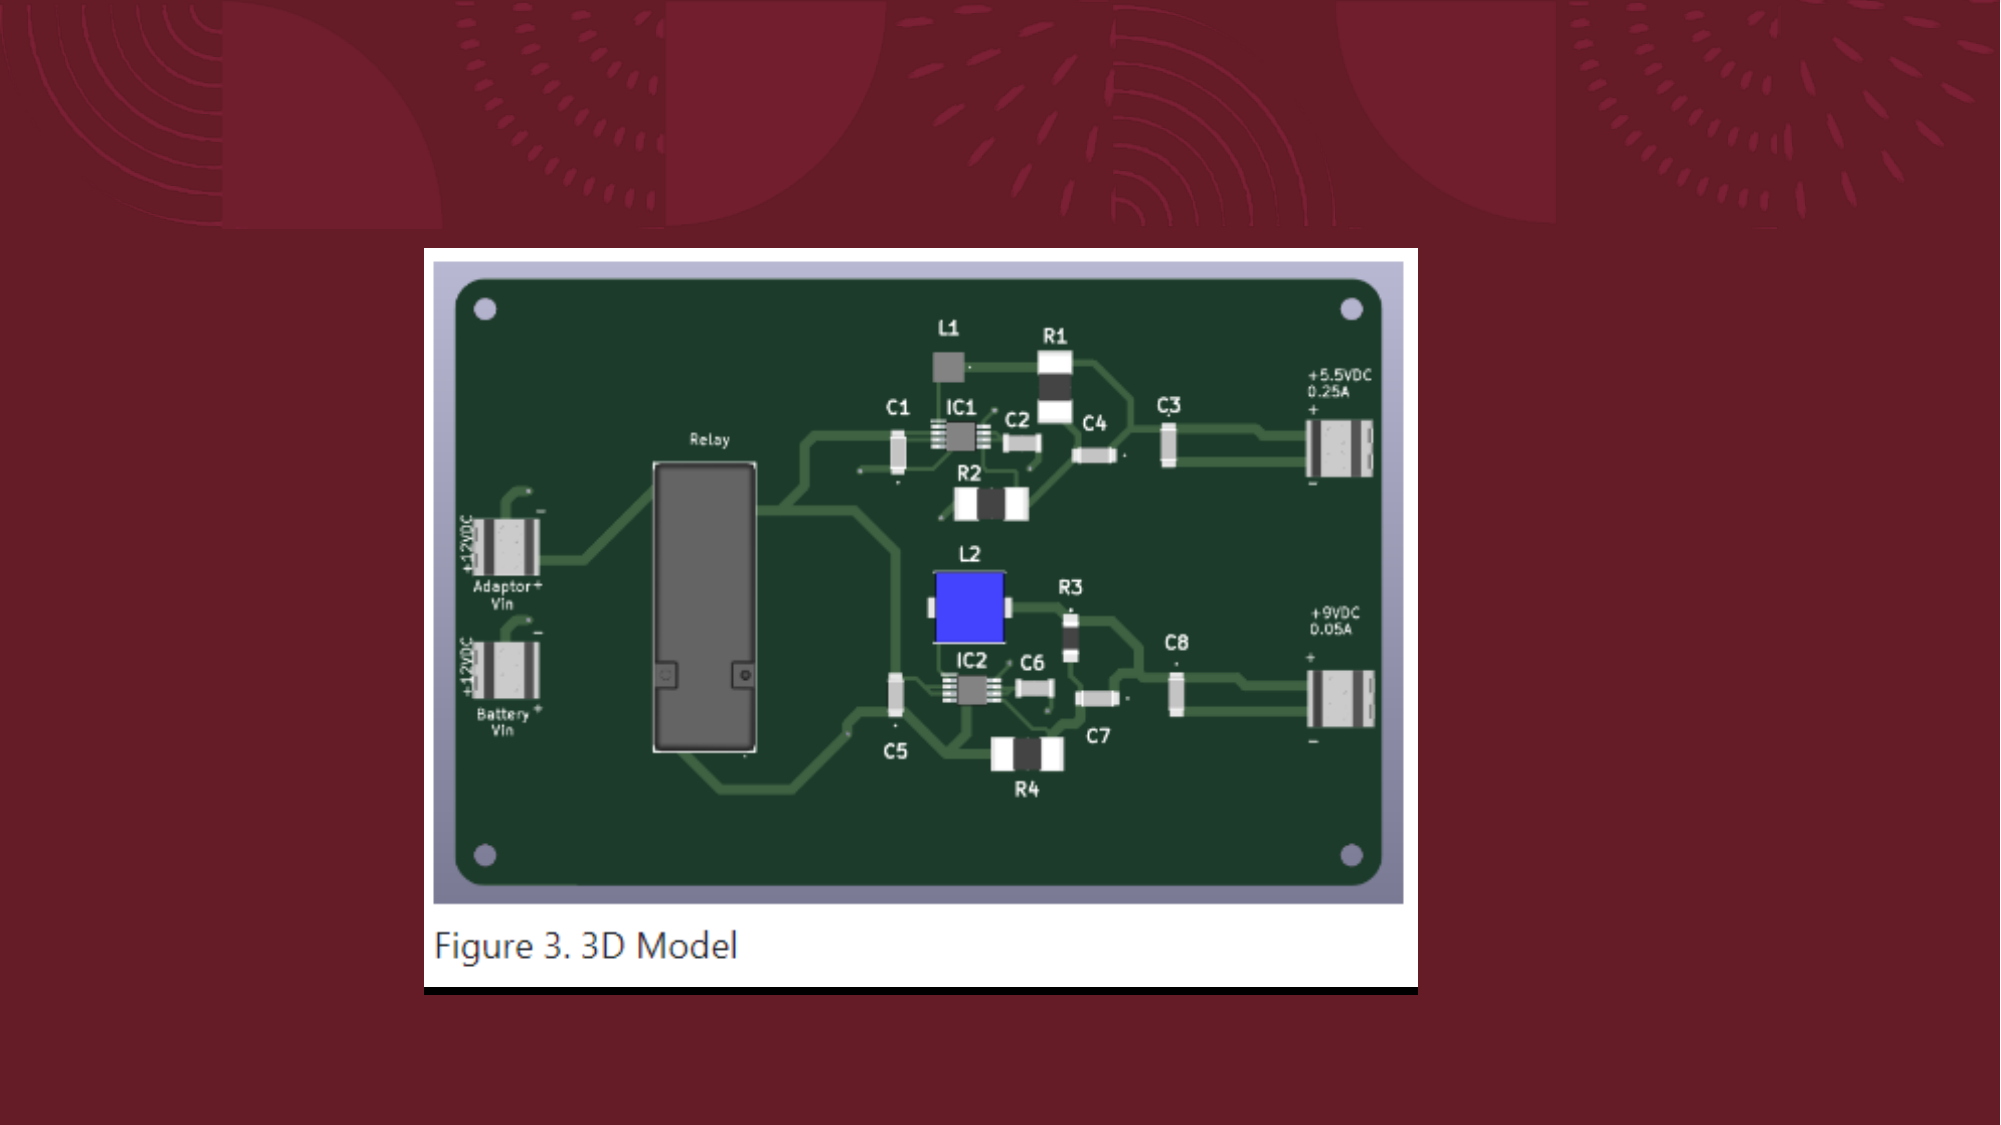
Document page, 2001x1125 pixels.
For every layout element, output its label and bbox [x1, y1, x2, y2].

picture [424, 248, 1418, 987]
